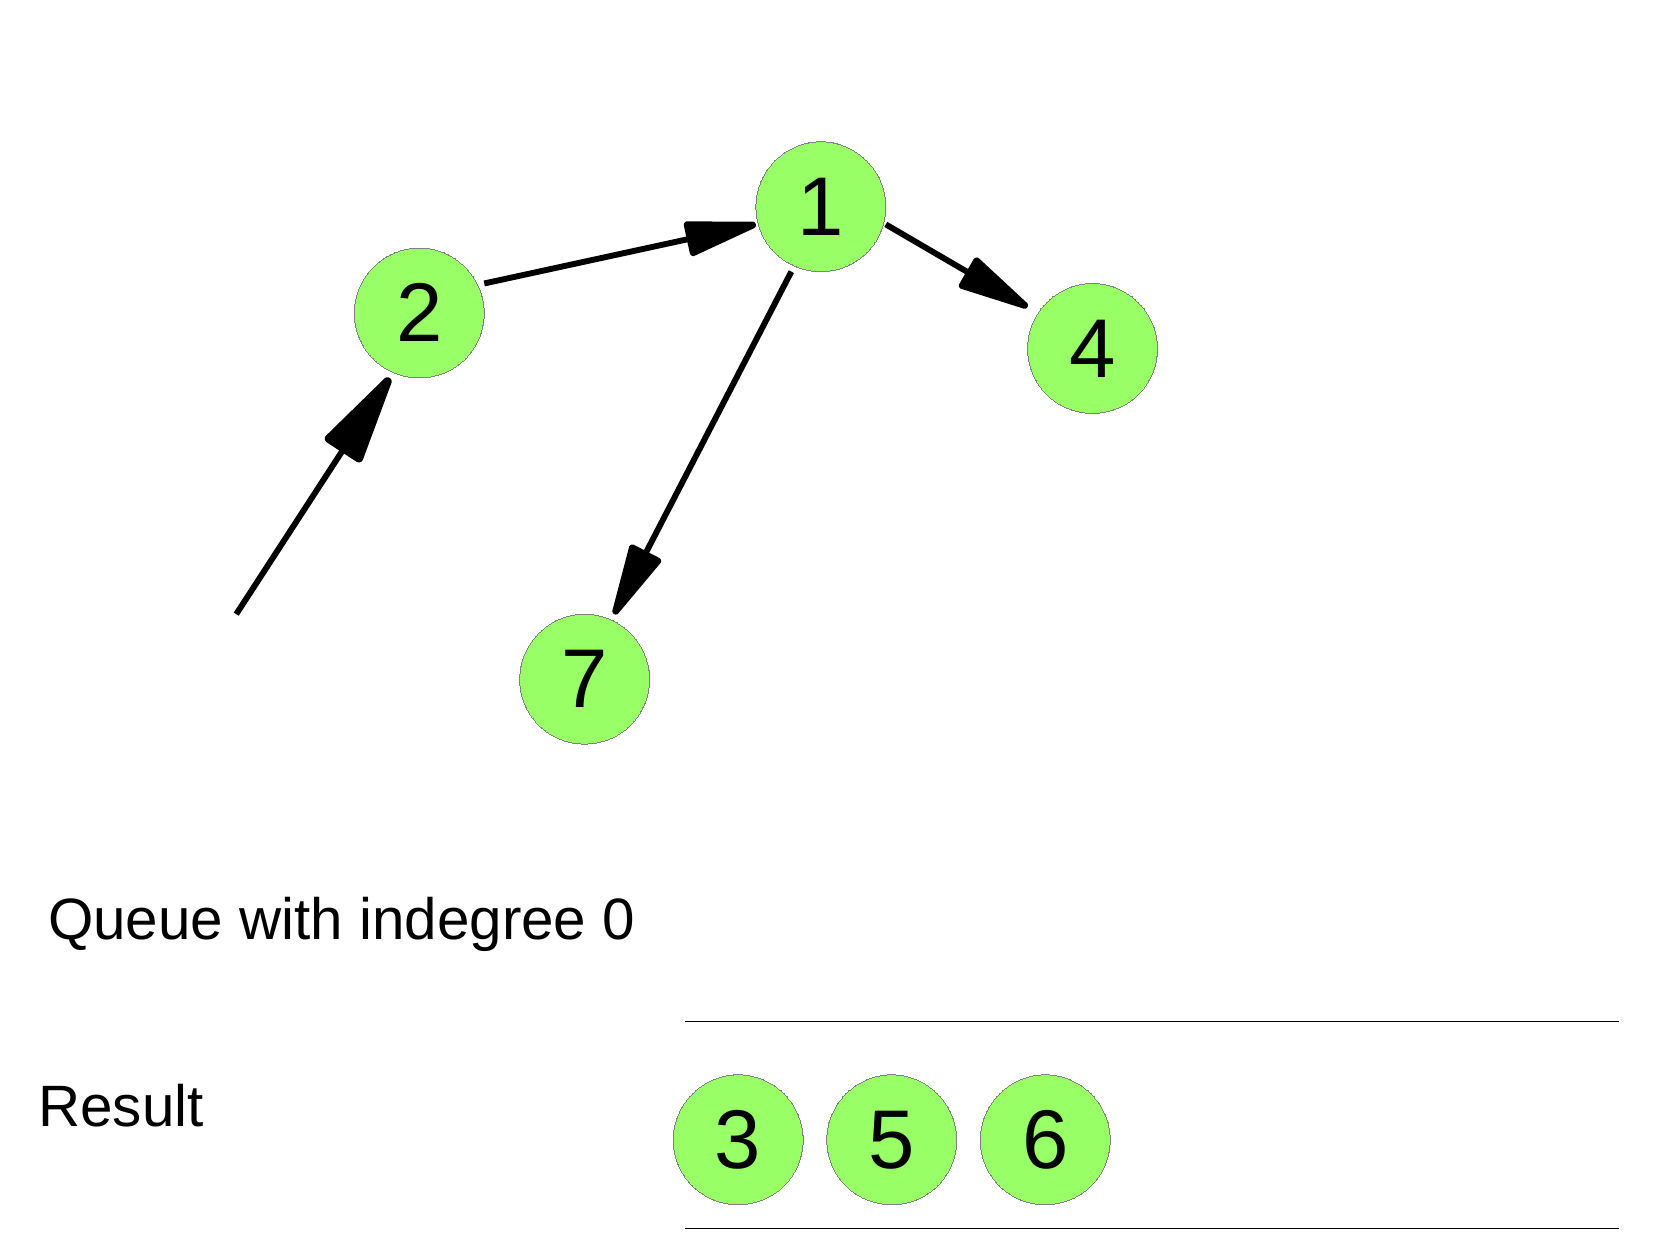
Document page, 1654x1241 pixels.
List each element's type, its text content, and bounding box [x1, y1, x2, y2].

text_box 1 [755, 141, 886, 272]
text_box 4 [1027, 283, 1158, 414]
text_box 2 [354, 248, 485, 378]
text_box 6 [980, 1074, 1111, 1205]
text_box 7 [519, 614, 650, 745]
text_box Result [23, 1065, 219, 1146]
text_box 3 [673, 1074, 804, 1205]
text_box 5 [826, 1074, 957, 1205]
text_box Queue with indegree 0 [33, 879, 650, 960]
